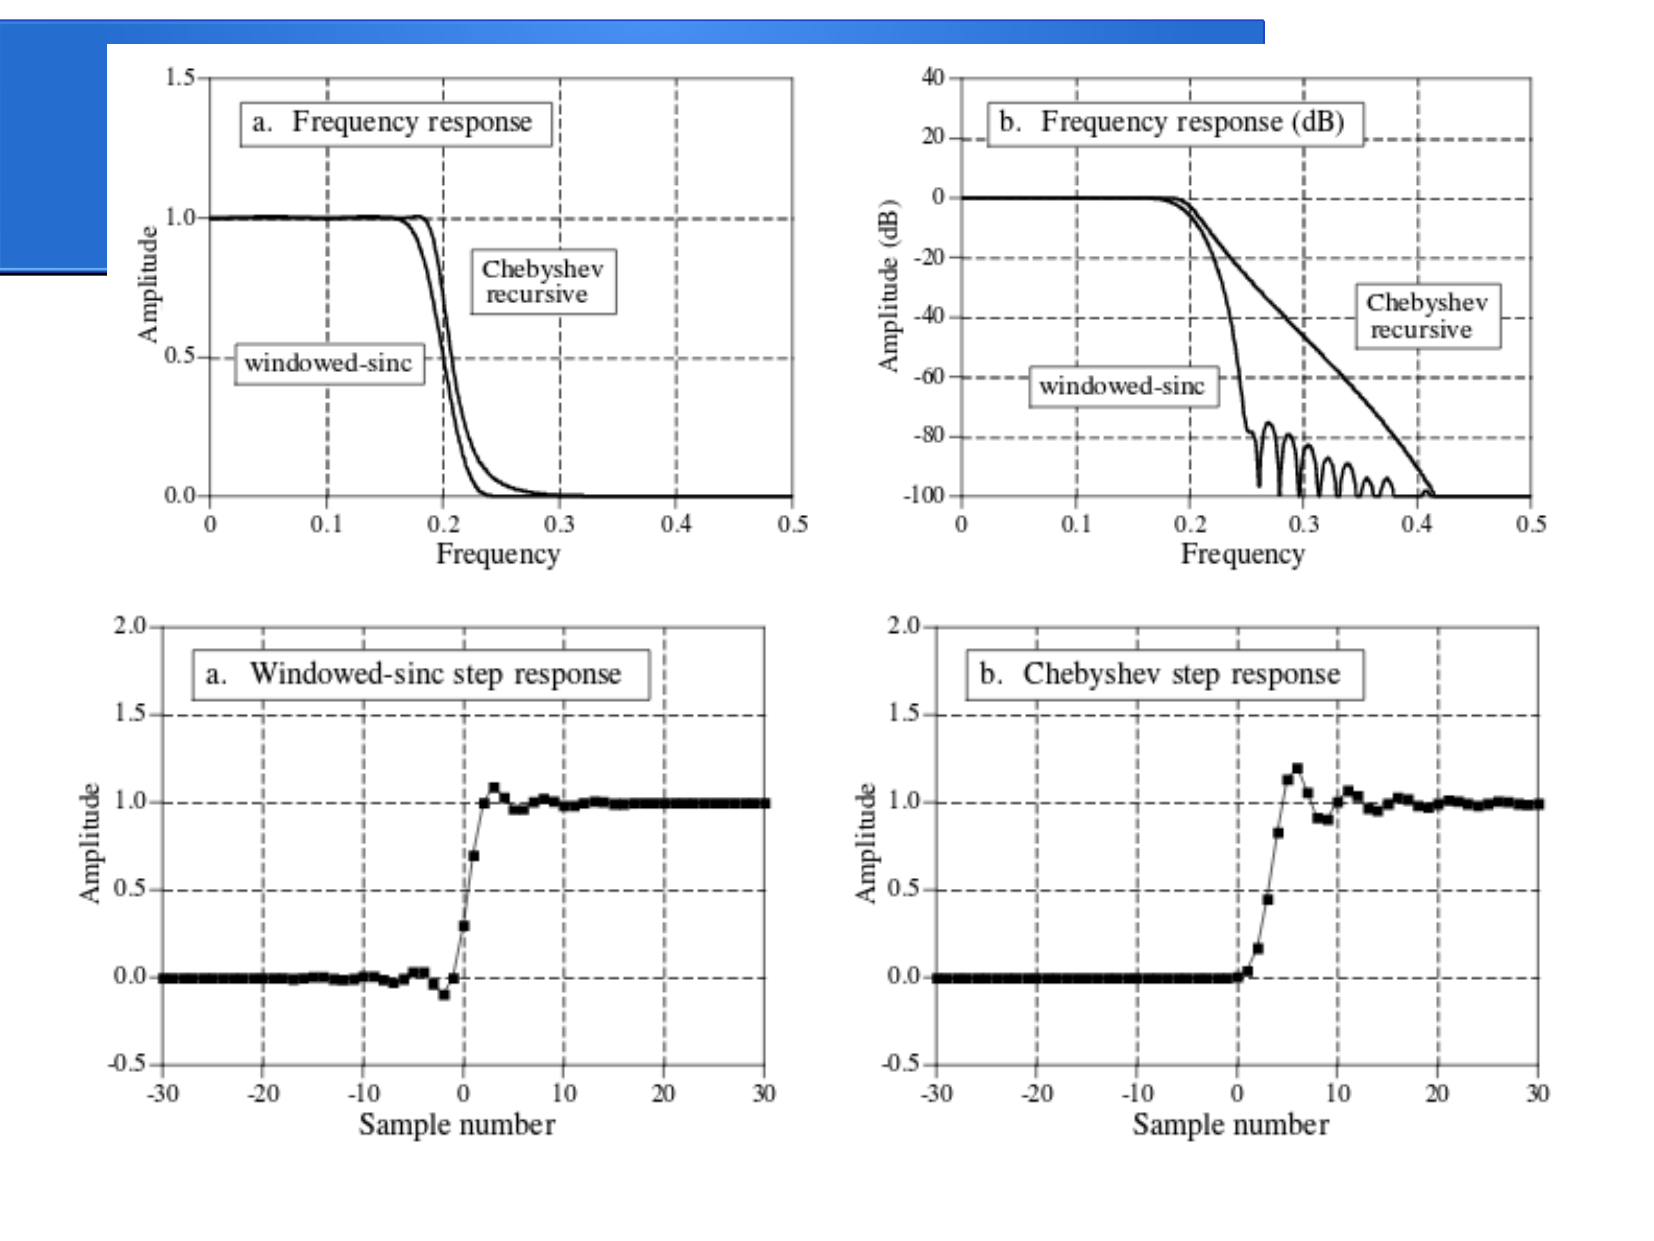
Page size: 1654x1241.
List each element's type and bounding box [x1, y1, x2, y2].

picture [60, 44, 1588, 1156]
